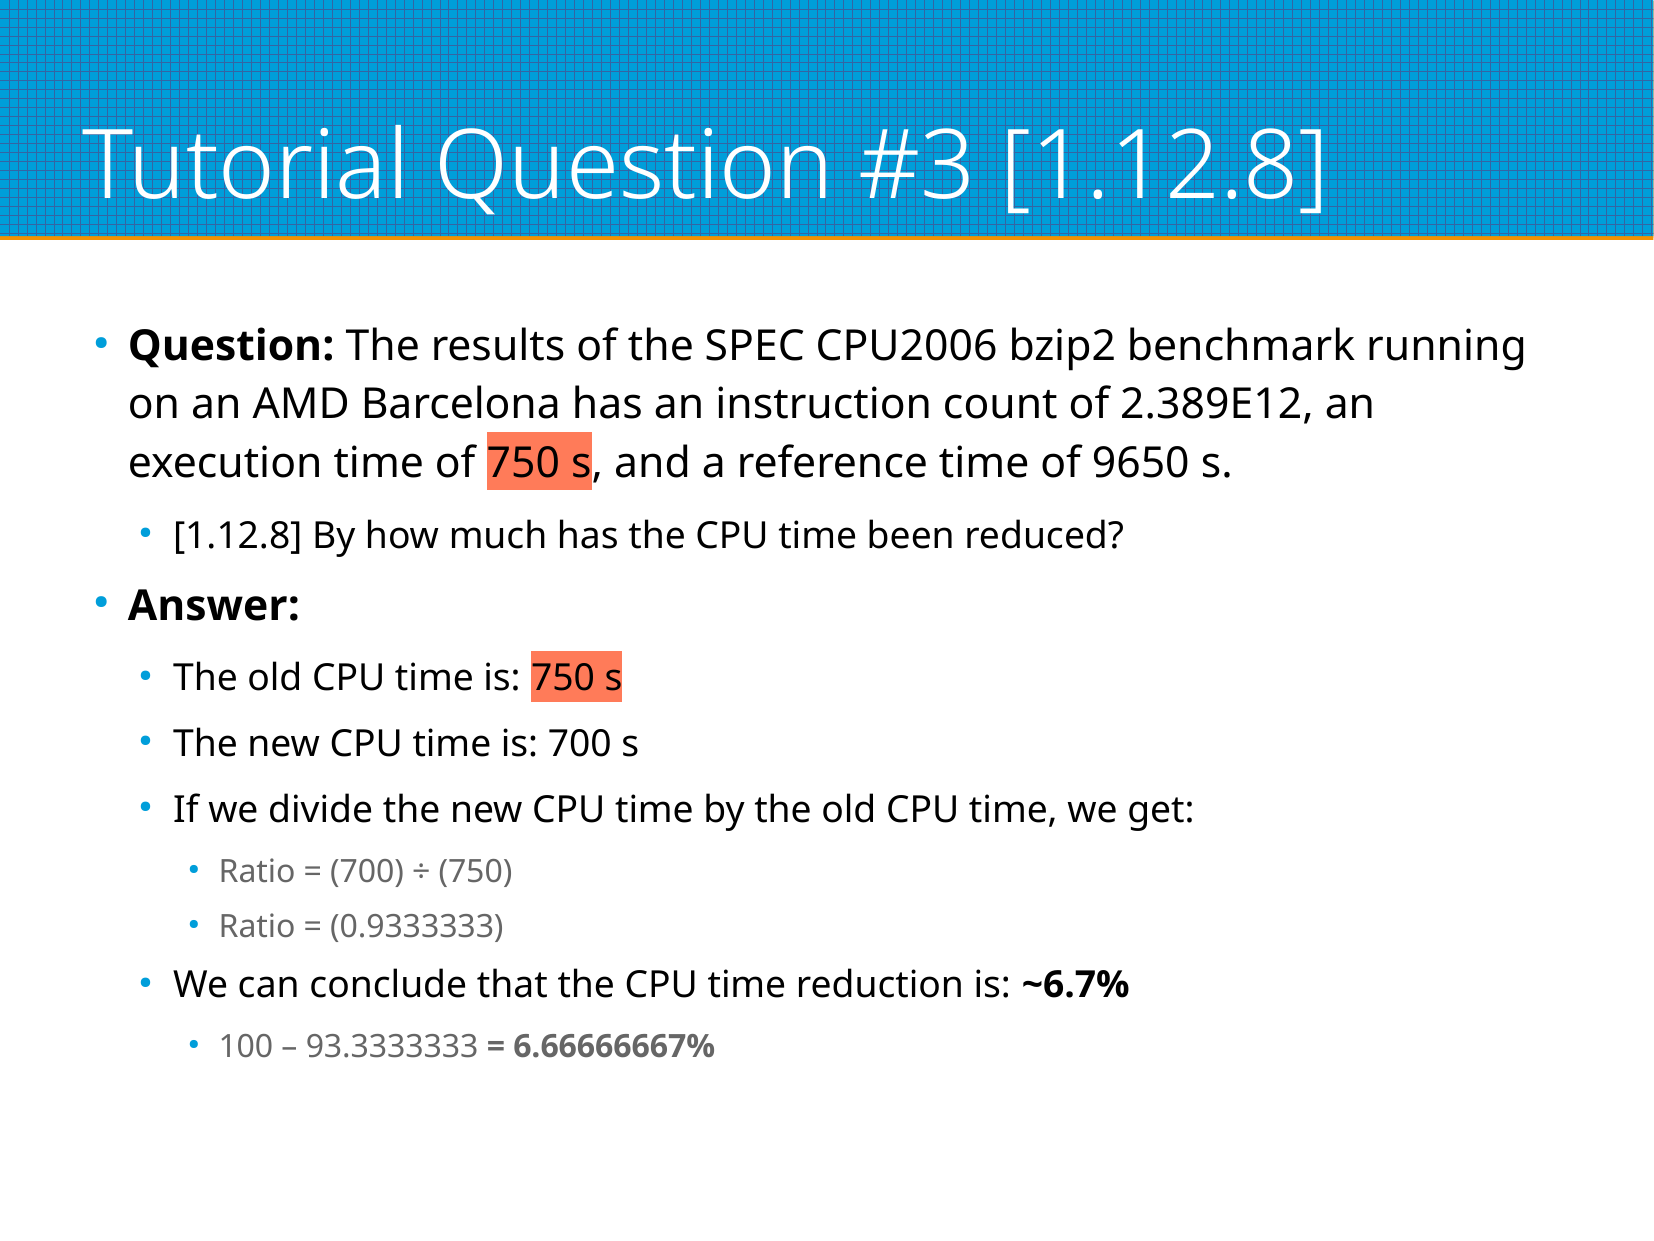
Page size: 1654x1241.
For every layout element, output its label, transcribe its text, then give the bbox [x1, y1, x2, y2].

list Question: The results of the SPEC CPU2006 bzip2 benchmark running on an AMD Barcelona has an instruction count of 2.389E12, an execution time of 750 s, and a reference time of 9650 s. [1.12.8] By how much has the CPU time been reduced? Answer: The old CPU time is: 750 s The new CPU time is: 700 s If we divide the new CPU time by the old CPU time, we get: Ratio = (700) ÷ (750) Ratio = (0.9333333) We can conclude that the CPU time reduction is: ~6.7% 100 – 93.3333333 = 6.66666667% [82, 314, 1563, 1081]
title Tutorial Question #3 [1.12.8] [82, 19, 1571, 227]
